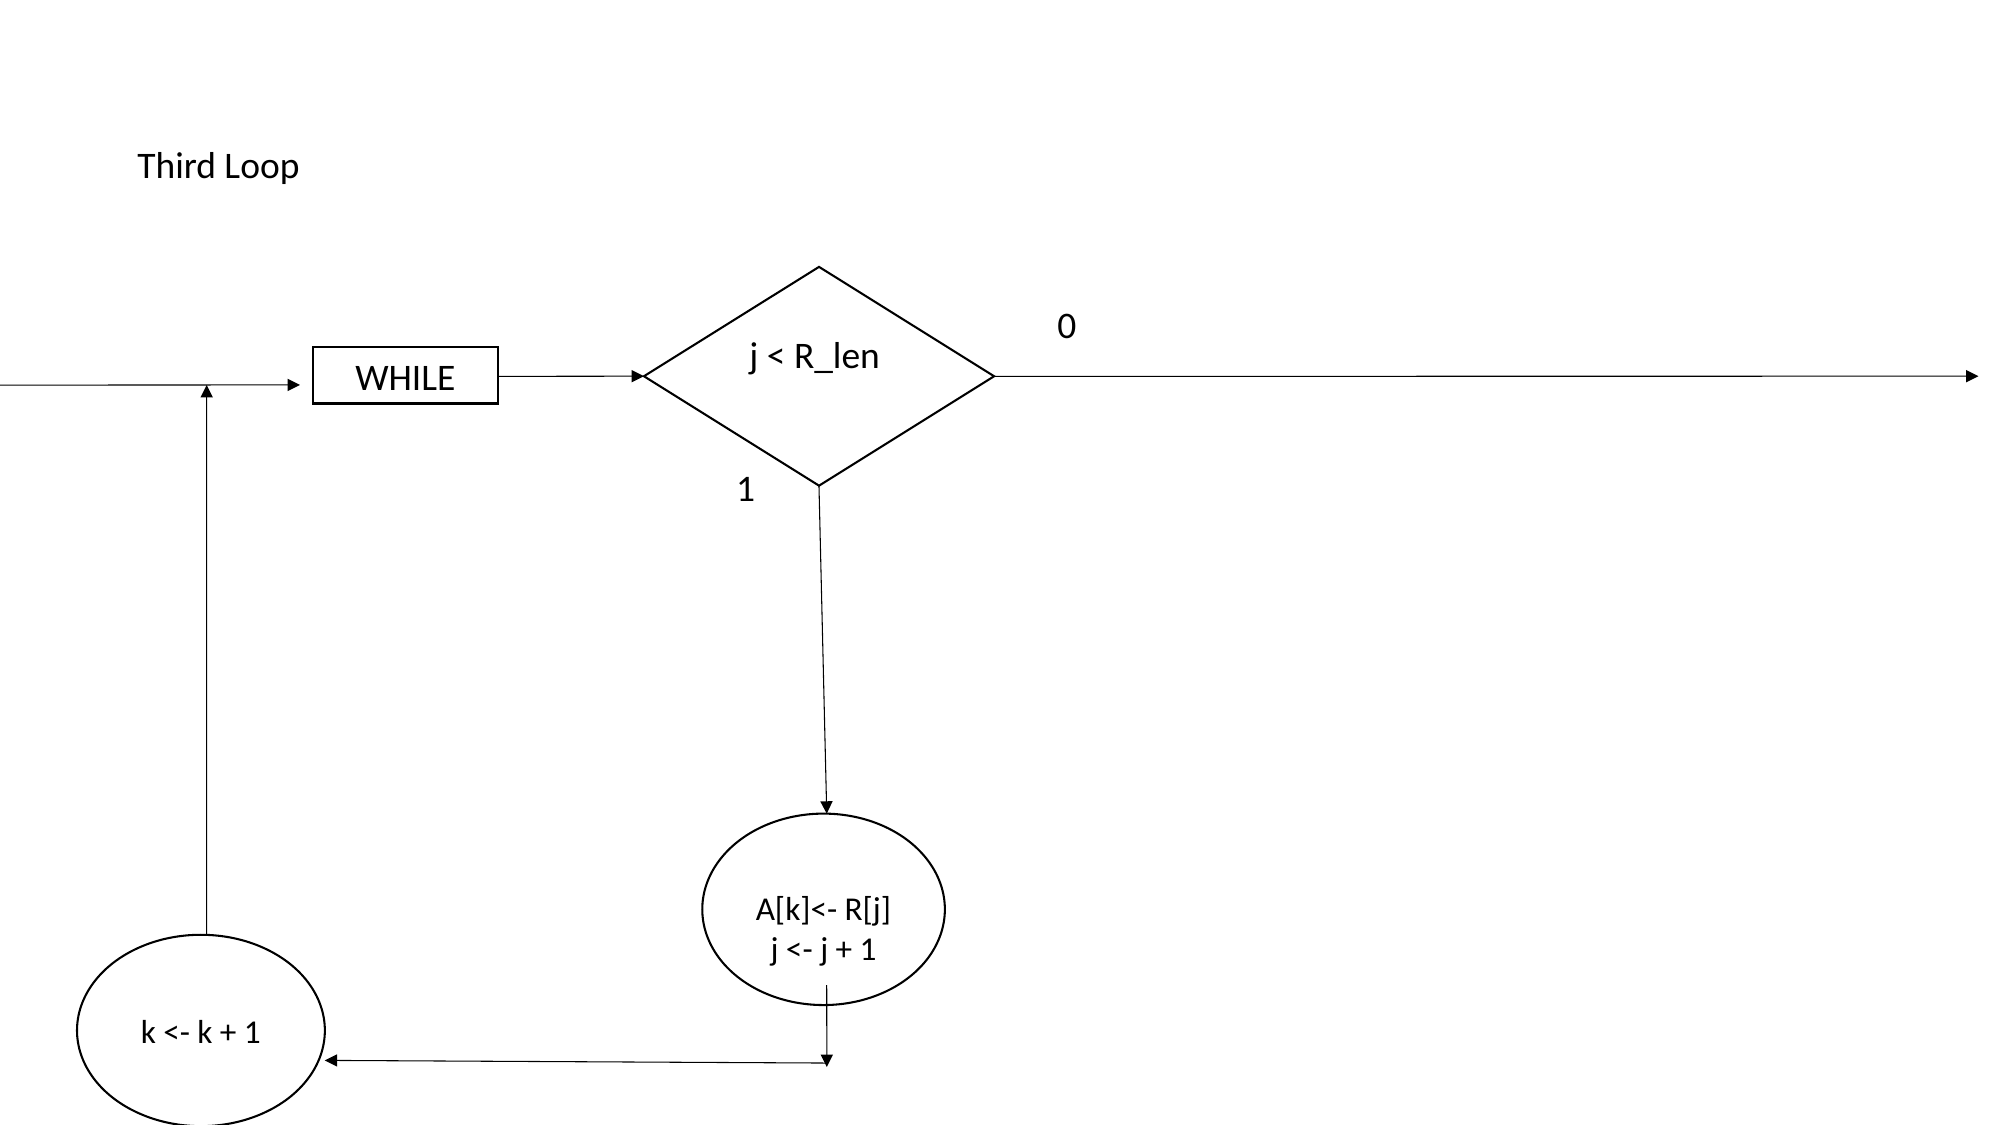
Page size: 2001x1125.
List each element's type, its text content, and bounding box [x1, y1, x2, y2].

text_box 0 [1042, 294, 1082, 354]
text_box A[k]<- R[j] j <- j + 1 [702, 813, 945, 1006]
text_box k <- k + 1 [77, 934, 325, 1125]
text_box j < R_len [644, 266, 994, 486]
text_box 1 [721, 456, 758, 517]
text_box WHILE [312, 347, 499, 404]
title Third Loop [137, 60, 1863, 278]
